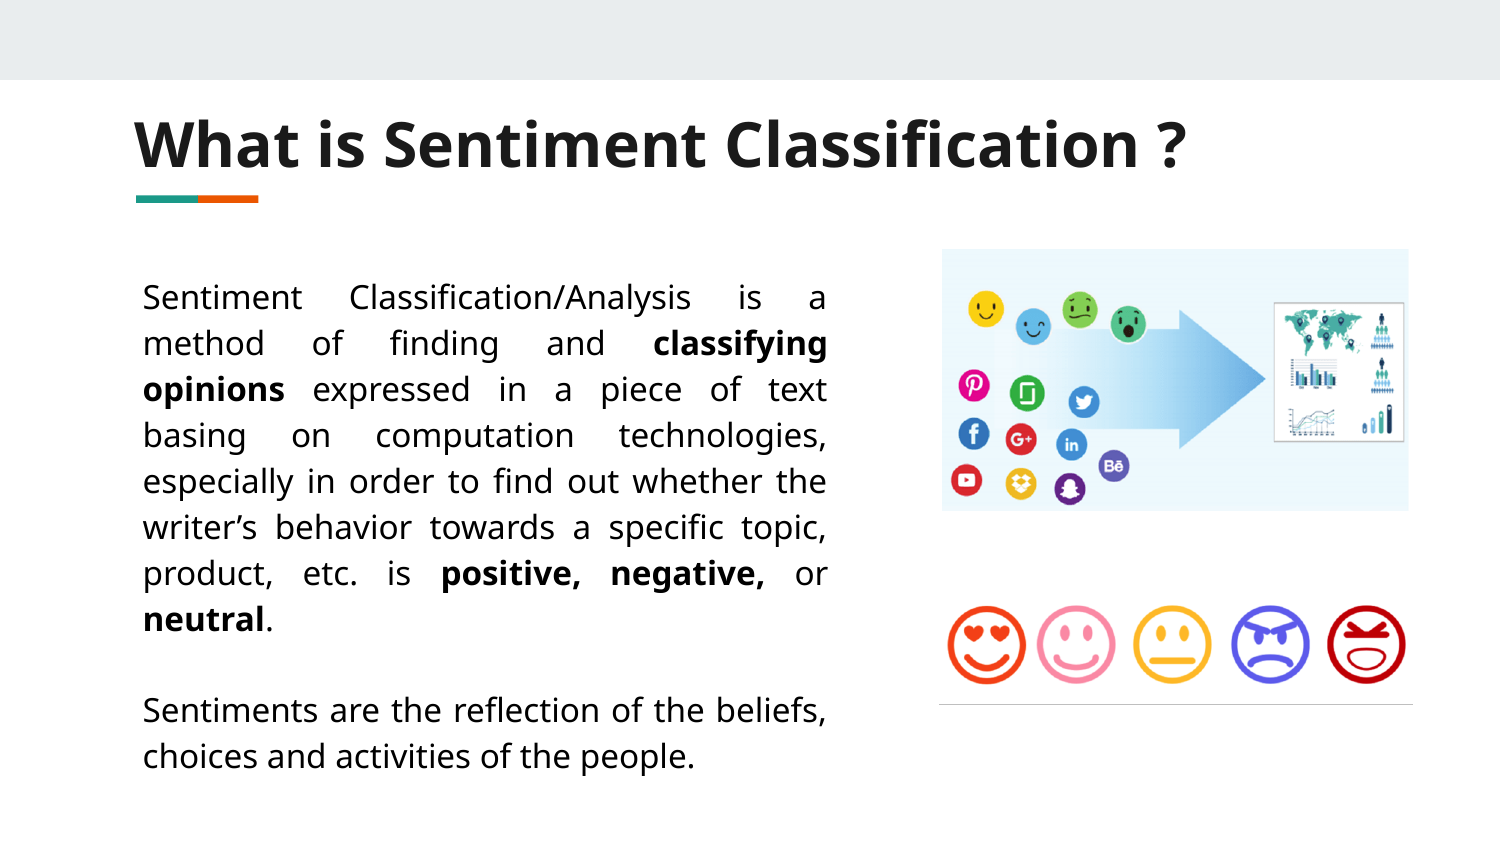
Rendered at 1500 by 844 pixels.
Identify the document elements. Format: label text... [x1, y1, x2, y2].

picture [936, 581, 1415, 709]
list Sentiment Classification/Analysis is a method of finding and classifying opinions expressed in a piece of text basing on computation technologies, especially in order to find out whether the writer’s behavior towards a specific topic, product, etc. is positive, negative, or neutral. Sentiments are the reflection of the beliefs, choices and activities of the people. [127, 255, 844, 731]
title What is Sentiment Classification ? [119, 90, 1381, 179]
picture [942, 249, 1409, 511]
